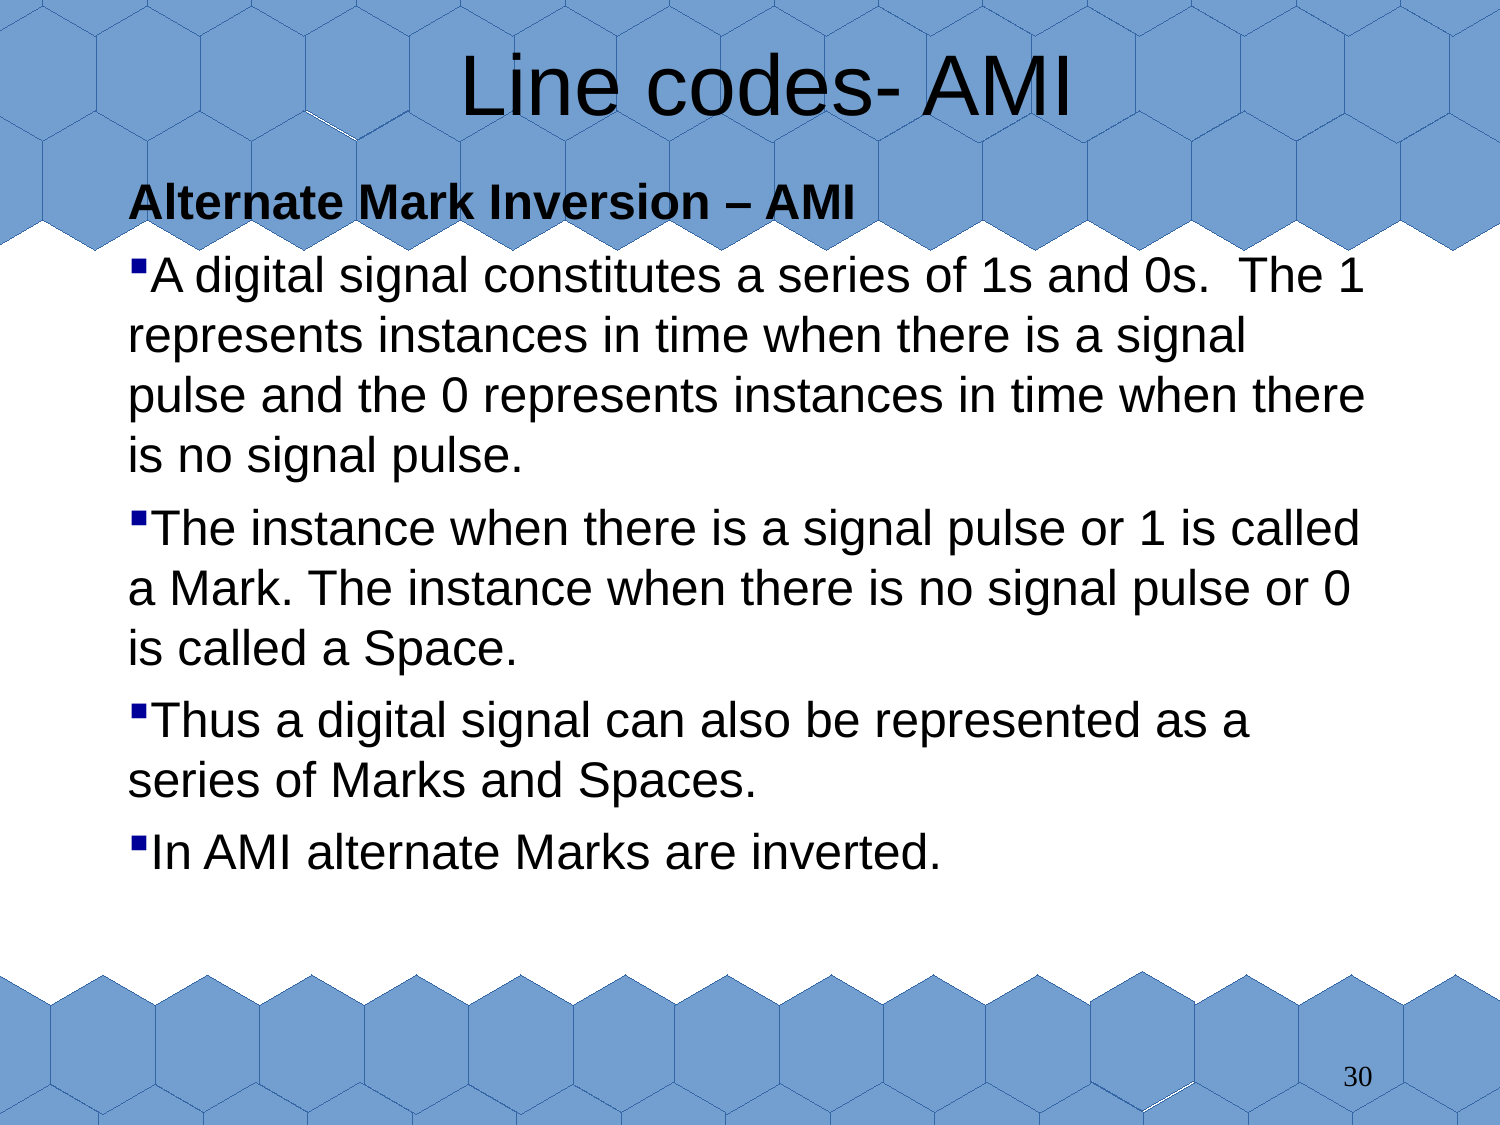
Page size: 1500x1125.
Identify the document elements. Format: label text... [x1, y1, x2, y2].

text_box <number> [1074, 1050, 1388, 1125]
title Line codes- AMI [112, 0, 1388, 162]
list Alternate Mark Inversion – AMI A digital signal constitutes a series of 1s and 0s. The 1 represents instances in time when there is a signal pulse and the 0 represents instances in time when there is no signal pulse. The instance when there is a signal pulse or 1 is called a Mark. The instance when there is no signal pulse or 0 is called a Space. Thus a digital signal can also be represented as a series of Marks and Spaces. In AMI alternate Marks are inverted. [112, 162, 1388, 1025]
